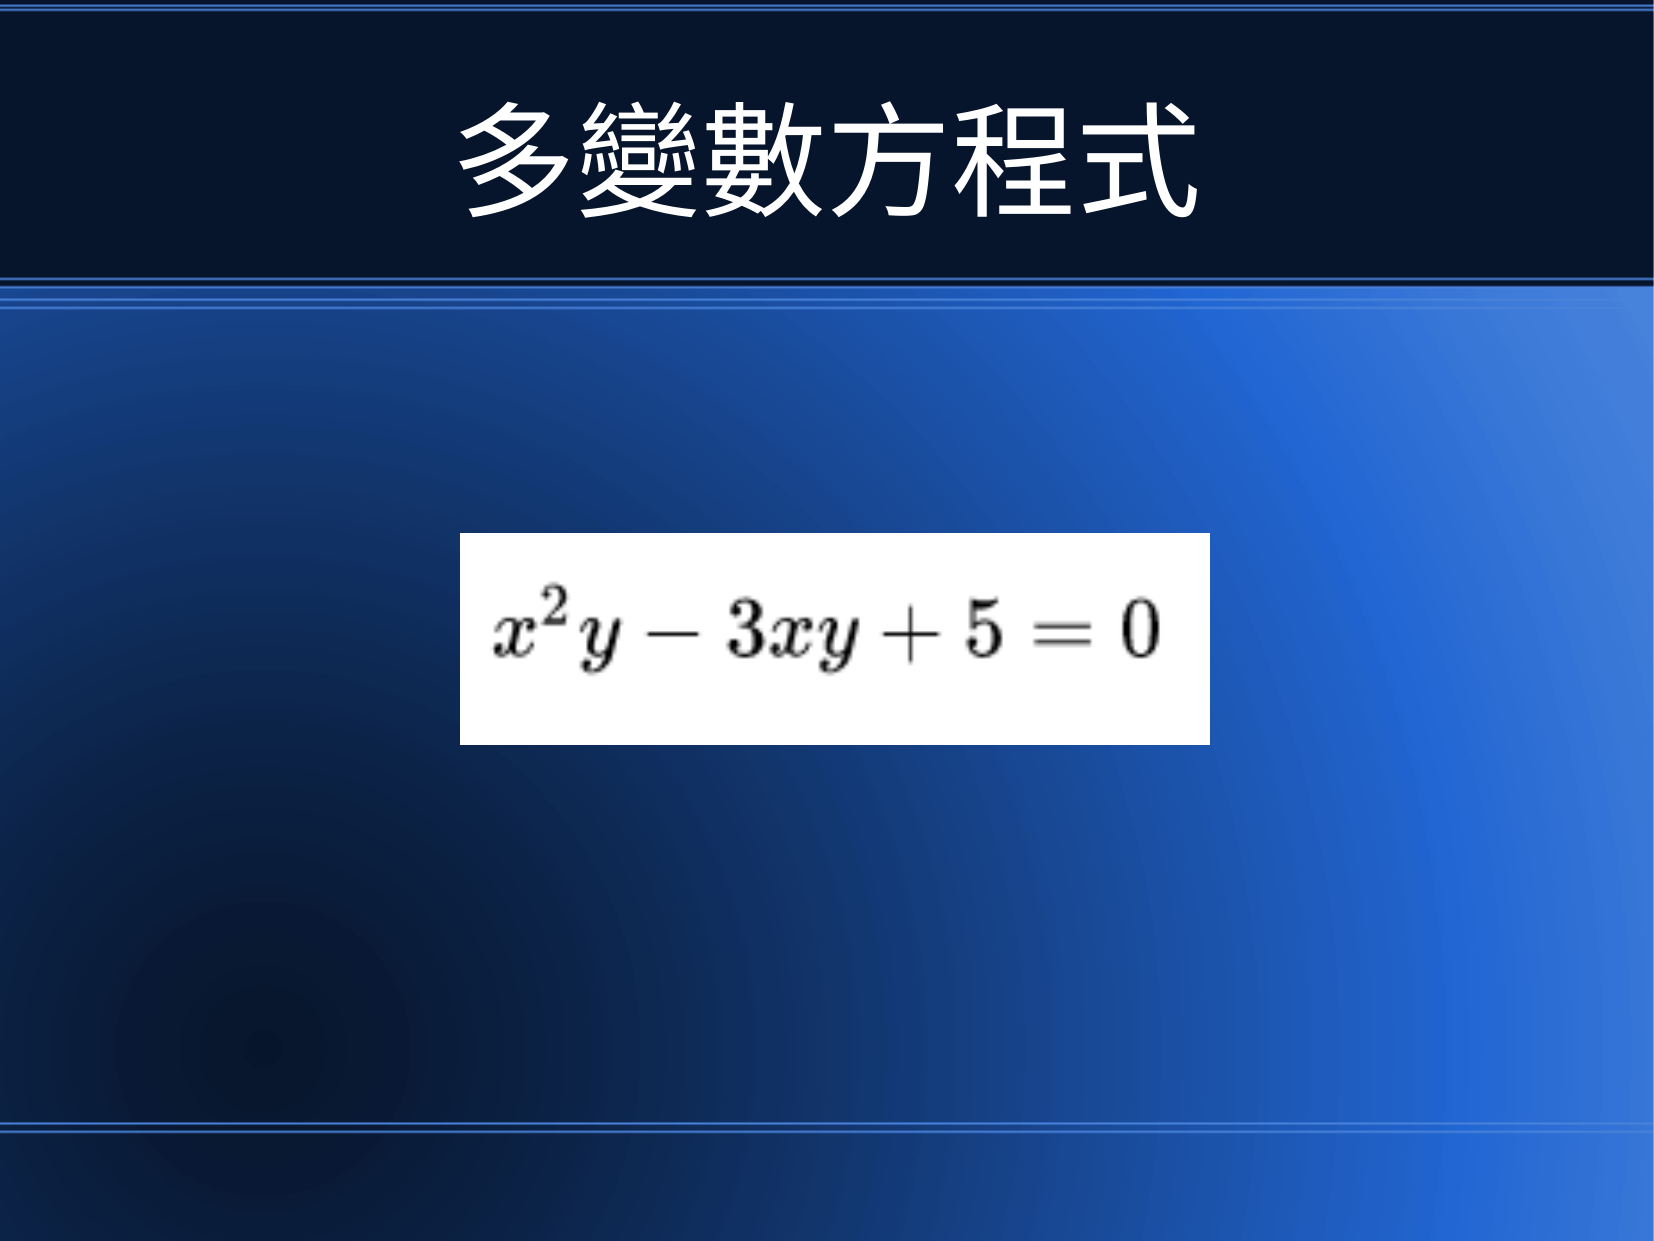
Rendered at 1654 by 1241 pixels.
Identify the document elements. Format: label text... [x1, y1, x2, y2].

title 多變數方程式 [82, 49, 1571, 257]
picture [0, 0, 1654, 1241]
